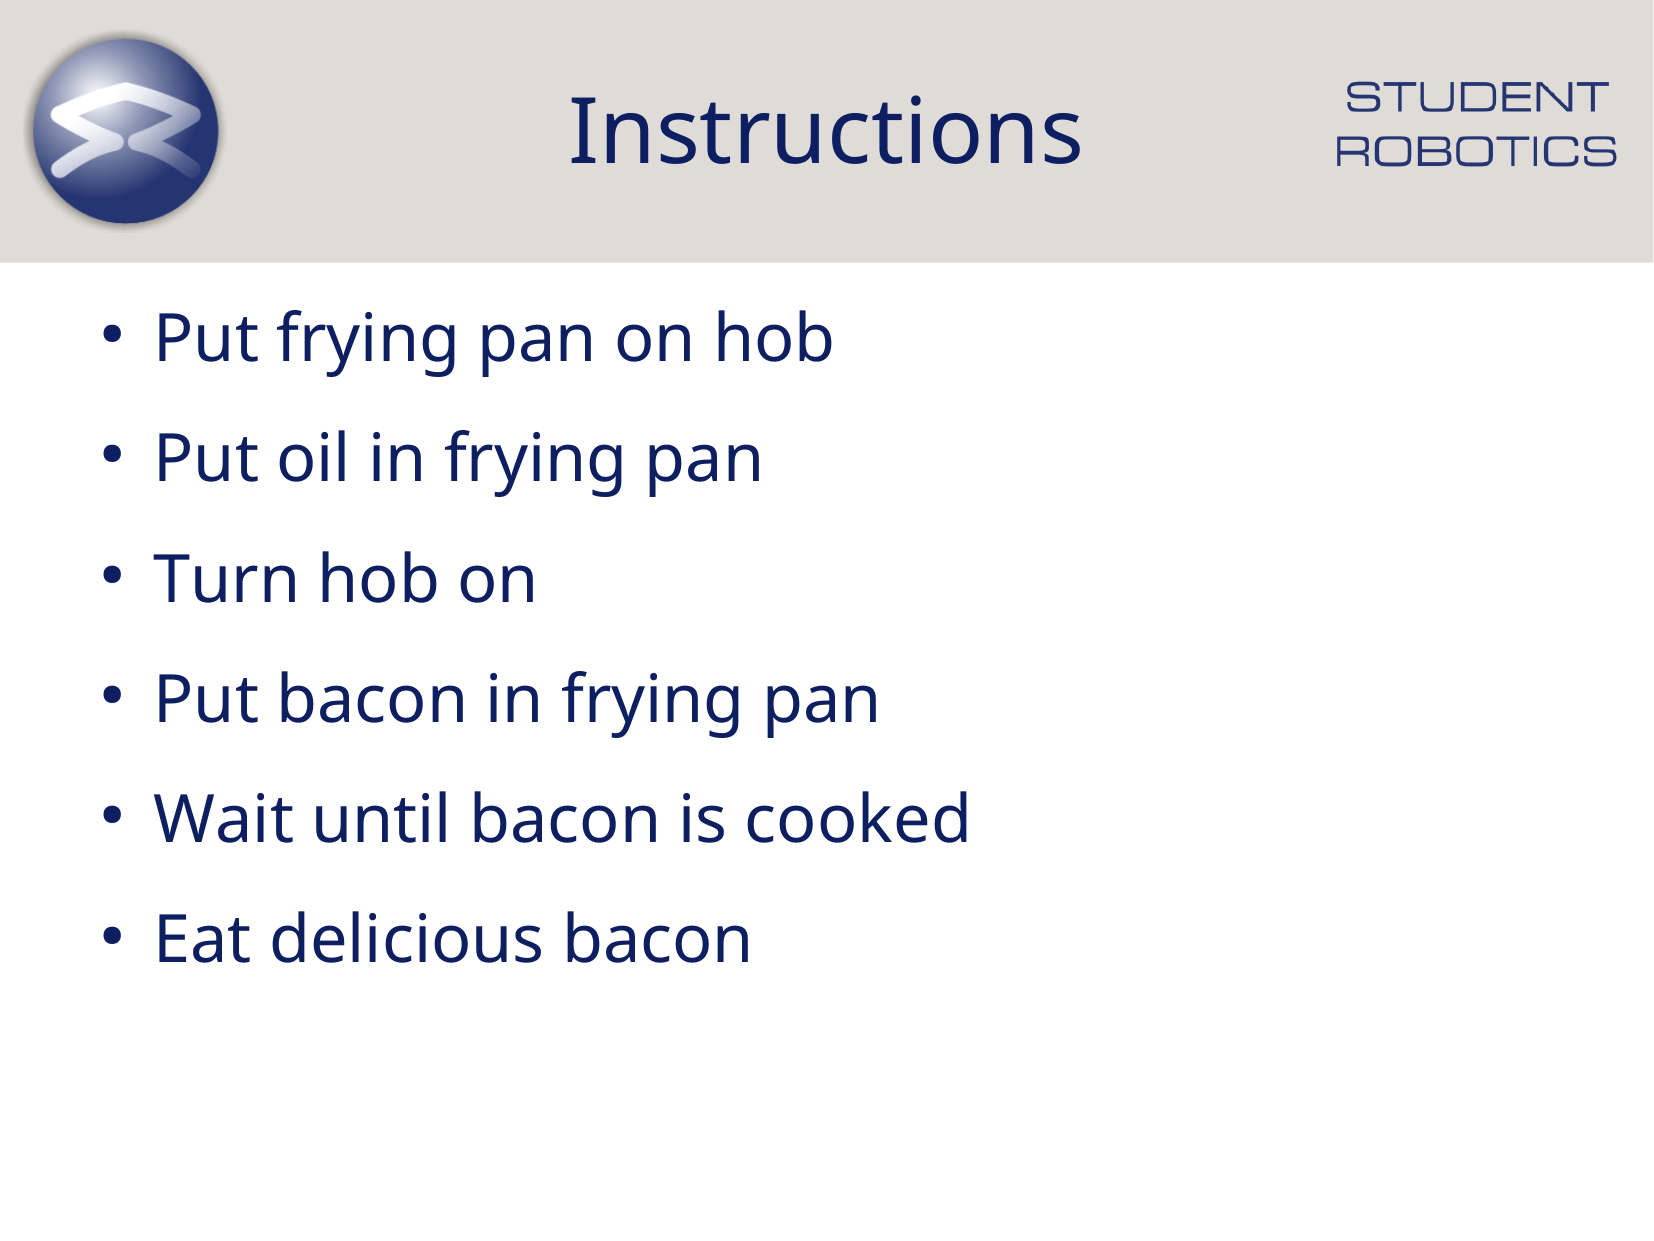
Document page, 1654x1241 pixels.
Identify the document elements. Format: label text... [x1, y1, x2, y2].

title Instructions [82, 0, 1571, 257]
list Put frying pan on hob Put oil in frying pan Turn hob on Put bacon in frying pan Wait until bacon is cooked Eat delicious bacon [82, 290, 1571, 1094]
picture [9, 19, 82, 245]
picture [1571, 68, 1633, 174]
